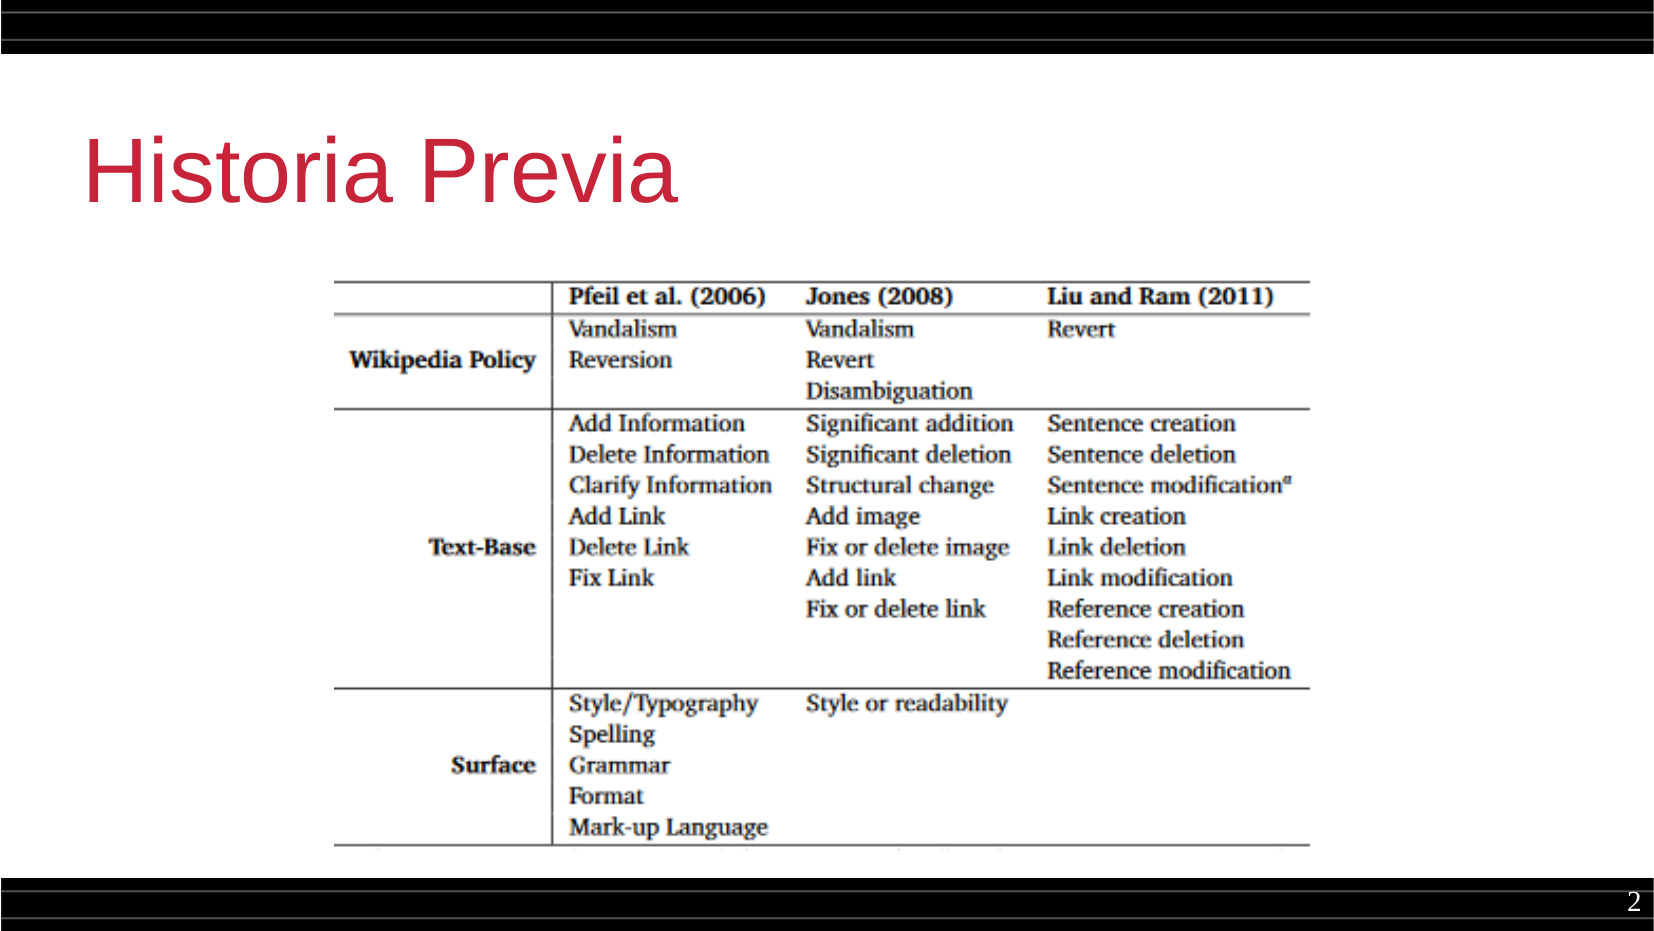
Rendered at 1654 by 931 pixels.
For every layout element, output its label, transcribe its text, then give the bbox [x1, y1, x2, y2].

picture [1, 878, 1654, 931]
picture [1, 0, 1654, 54]
picture [334, 271, 1319, 851]
title Historia Previa [82, 92, 1571, 249]
